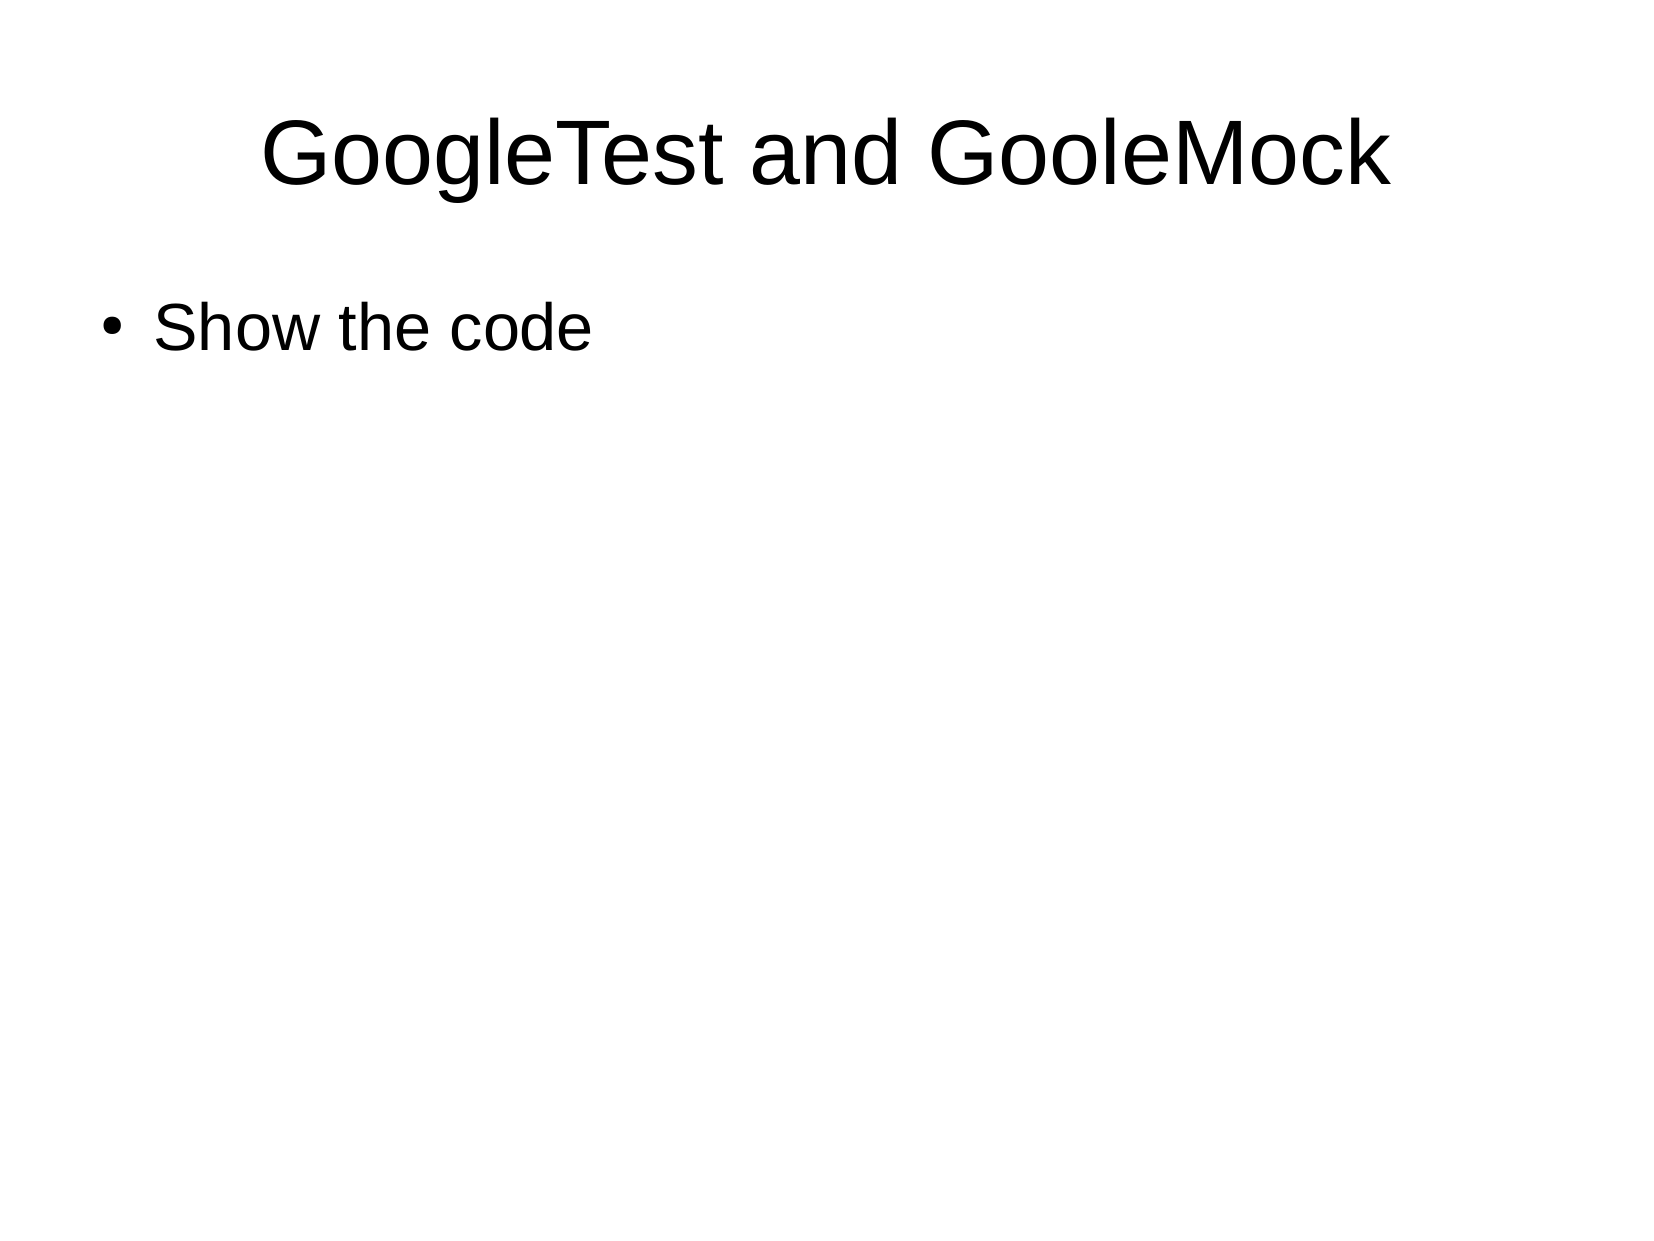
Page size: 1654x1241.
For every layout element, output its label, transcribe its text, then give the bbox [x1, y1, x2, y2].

title GoogleTest and GooleMock [82, 49, 1571, 257]
list Show the code [82, 290, 1571, 1010]
